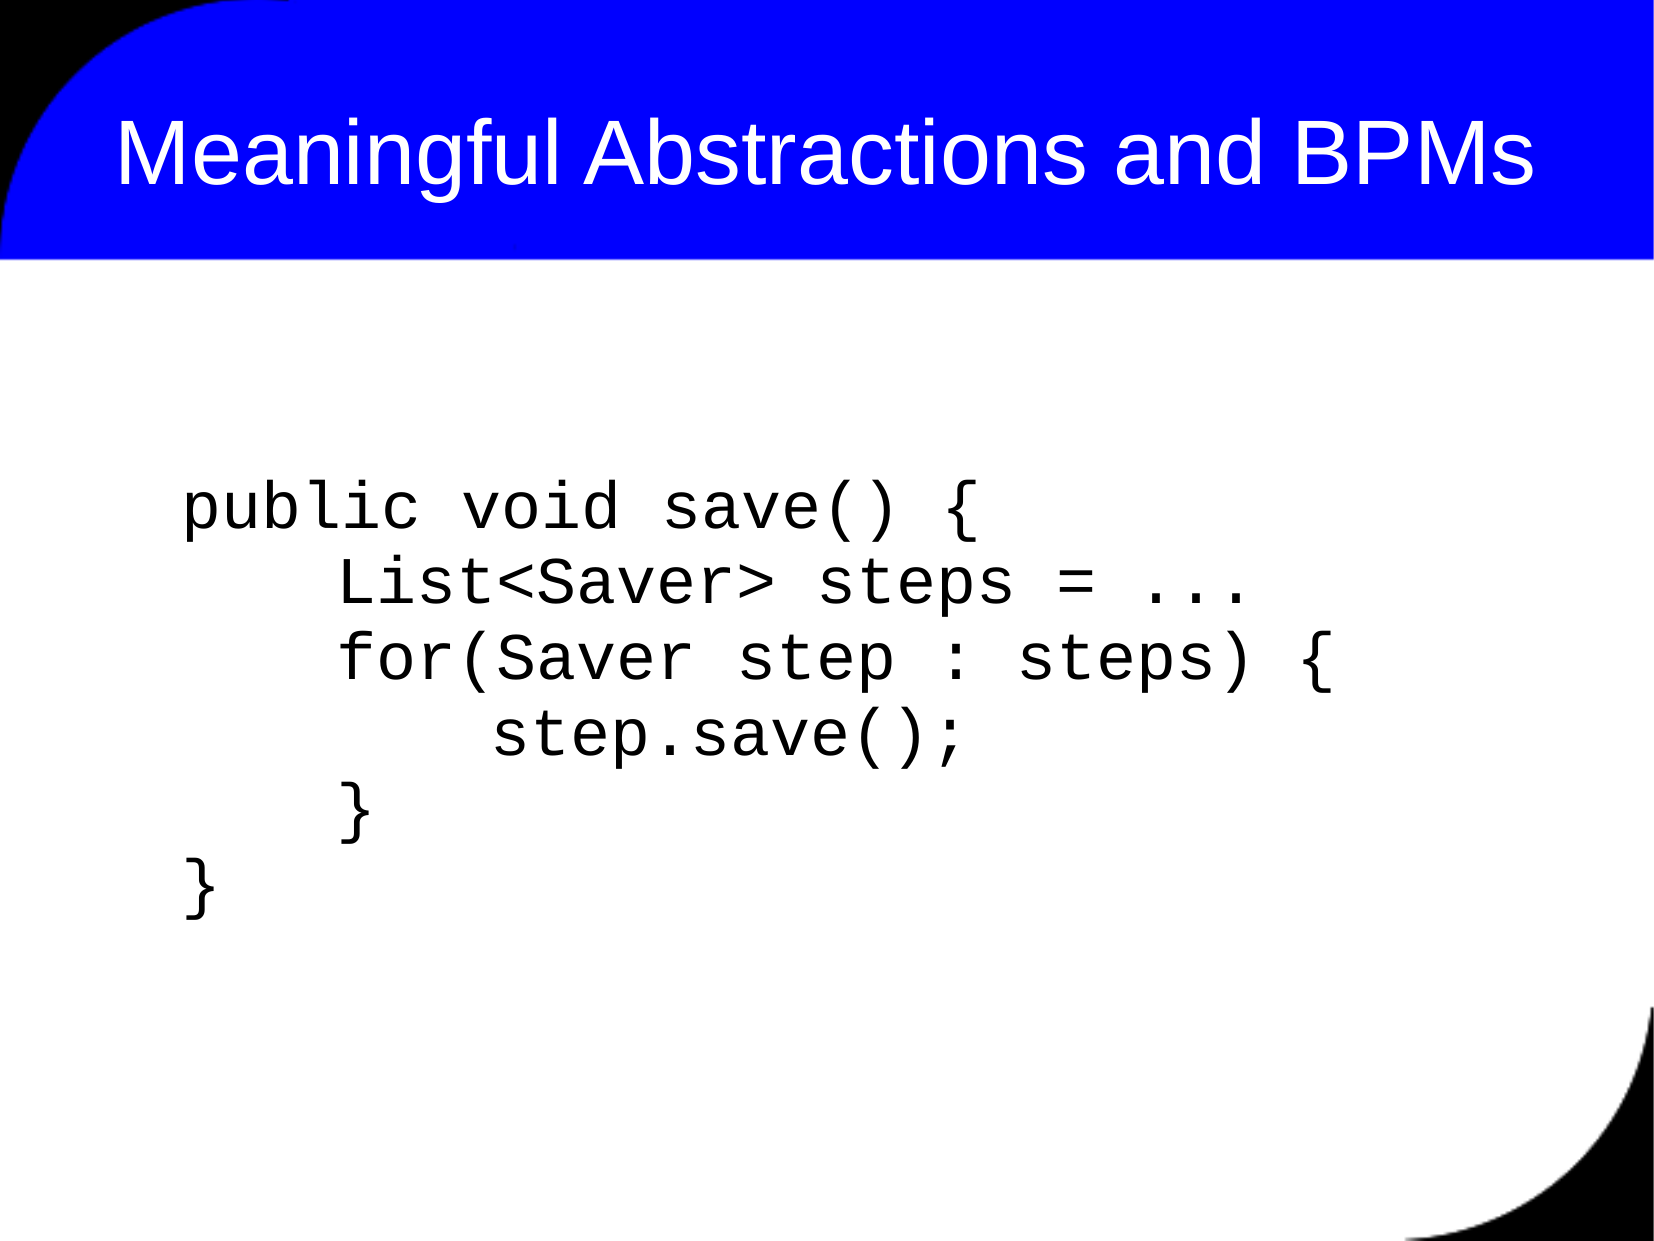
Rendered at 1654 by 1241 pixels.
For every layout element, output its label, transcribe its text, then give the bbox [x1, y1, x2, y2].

subtitle public void save() { List<Saver> steps = ... for(Saver step : steps) { step.save(); } } [180, 297, 1473, 1102]
title Meaningful Abstractions and BPMs [82, 56, 1571, 250]
picture [0, 0, 1654, 1241]
